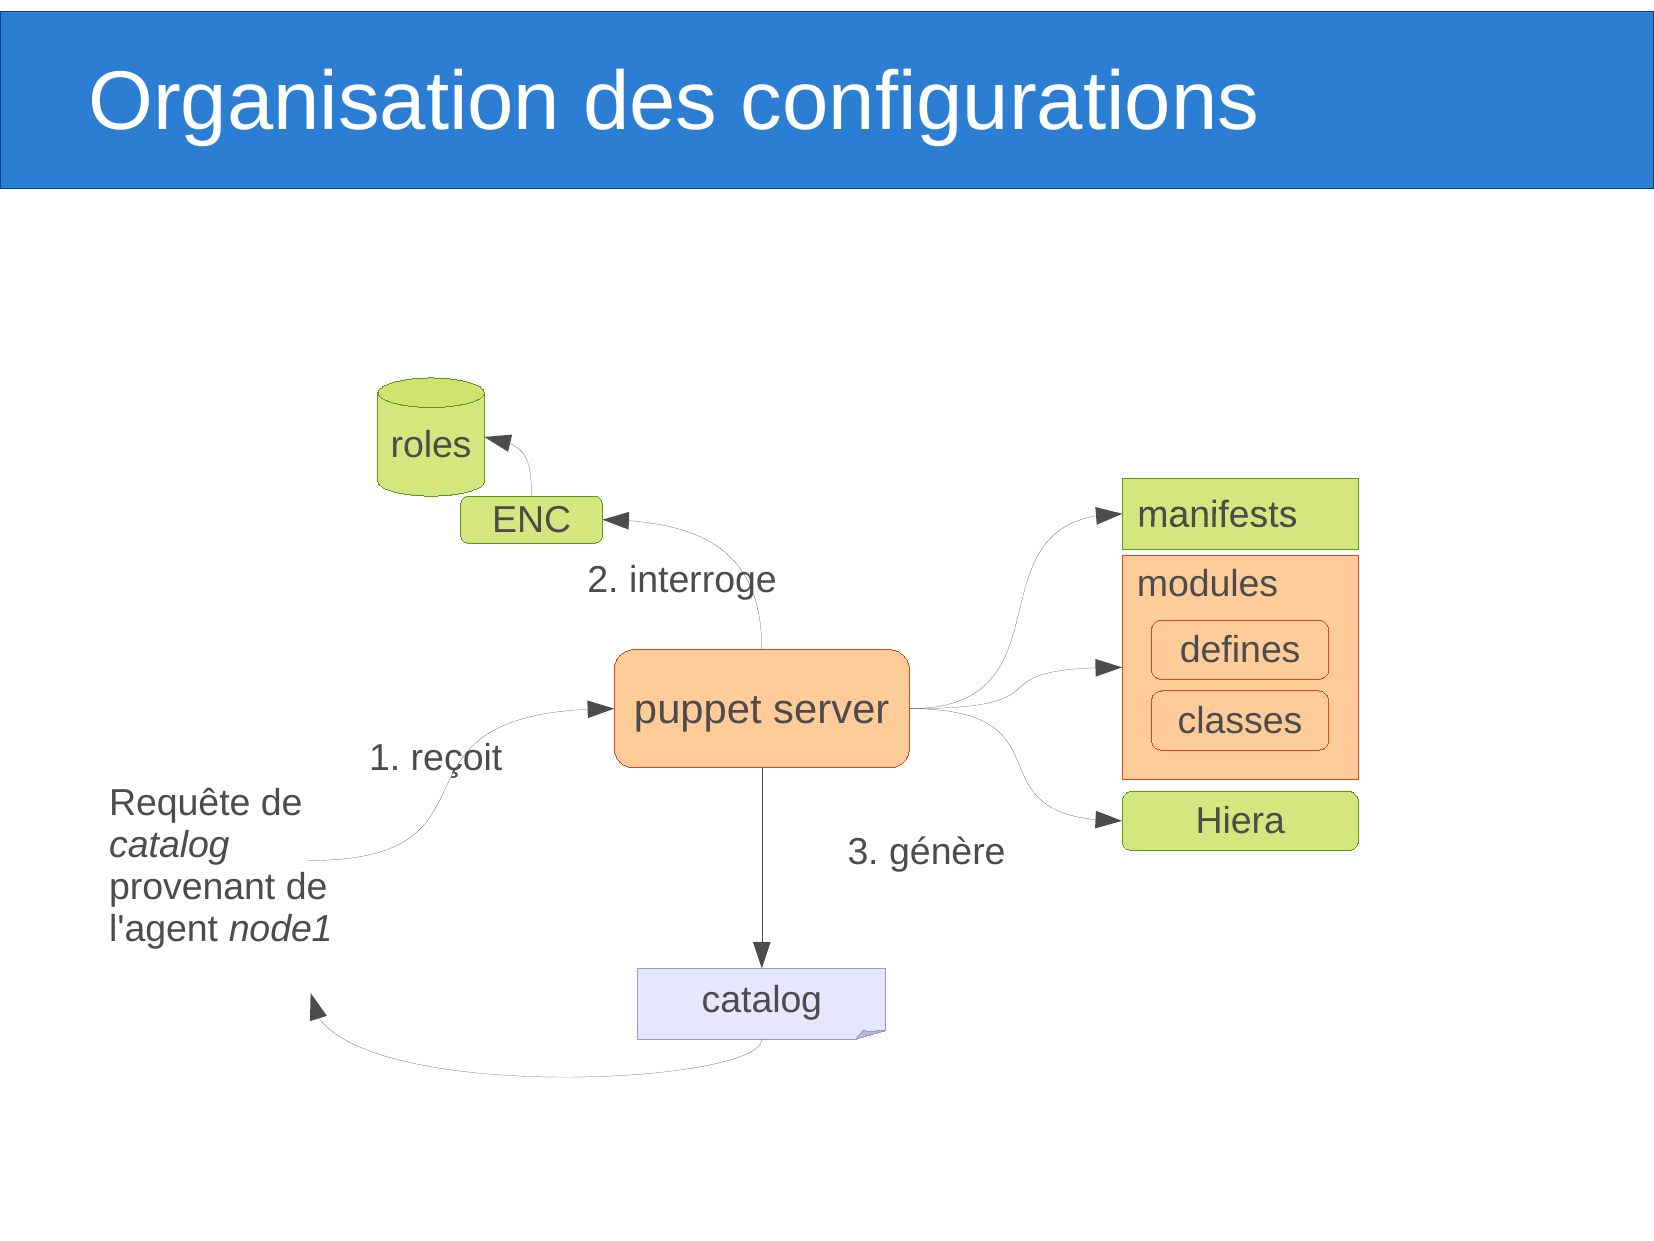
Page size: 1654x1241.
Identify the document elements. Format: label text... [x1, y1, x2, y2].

text_box defines [1151, 620, 1329, 680]
text_box Hiera [1122, 791, 1359, 851]
text_box classes [1151, 690, 1329, 751]
text_box Requête de catalog provenant de l'agent node1 [94, 773, 355, 957]
text_box 3. génère [832, 823, 1034, 880]
text_box manifests [1122, 478, 1359, 550]
text_box catalog [637, 968, 886, 1040]
text_box 1. reçoit [354, 728, 556, 786]
text_box ENC [460, 496, 603, 544]
text_box puppet server [614, 649, 910, 768]
text_box roles [377, 393, 485, 497]
title Organisation des configurations [0, 11, 1654, 189]
text_box modules [1122, 555, 1359, 780]
